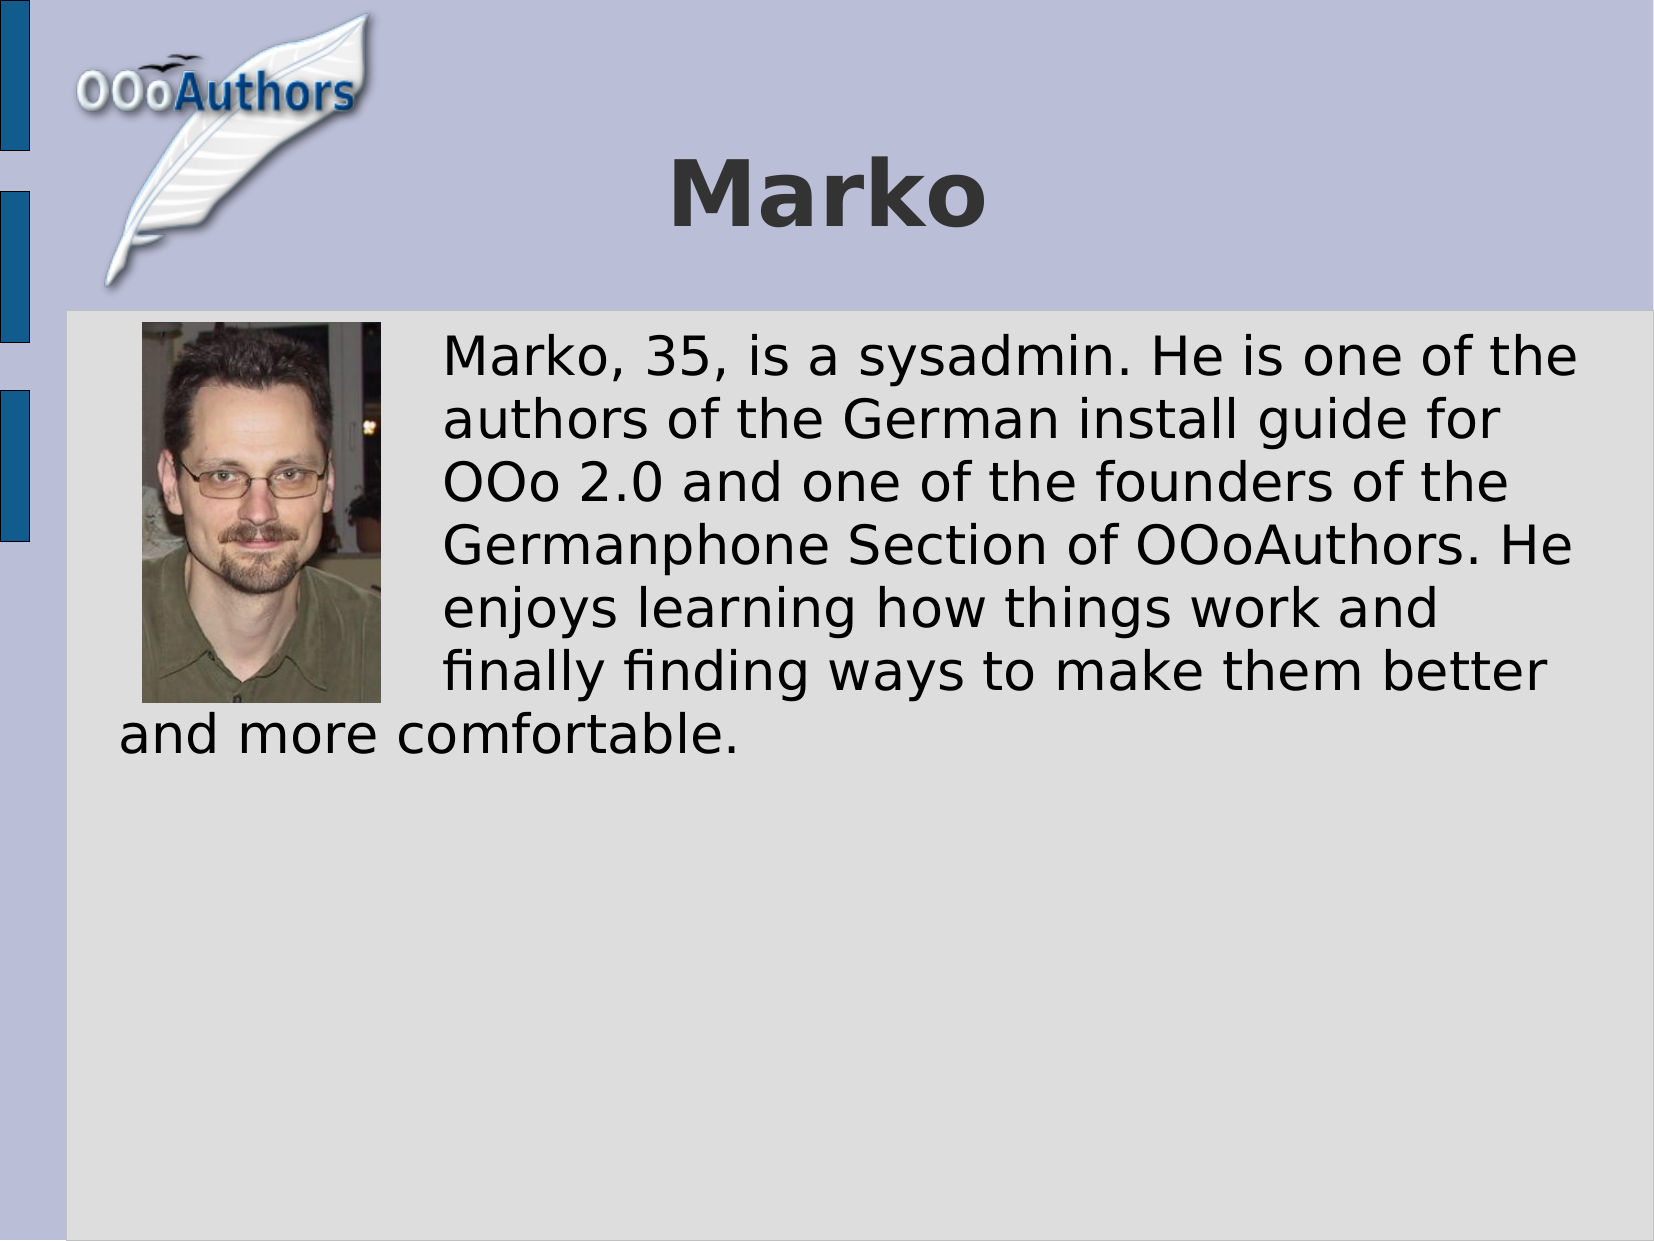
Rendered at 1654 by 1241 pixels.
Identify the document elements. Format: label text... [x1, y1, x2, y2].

picture [142, 322, 381, 703]
picture [64, 0, 384, 302]
list Marko, 35, is a sysadmin. He is one of the authors of the German install guide for OOo 2.0 and one of the founders of the Germanphone Section of OOoAuthors. He enjoys learning how things work and finally finding ways to make them better and more comfortable. [118, 324, 1621, 1107]
title Marko [121, 91, 1534, 299]
